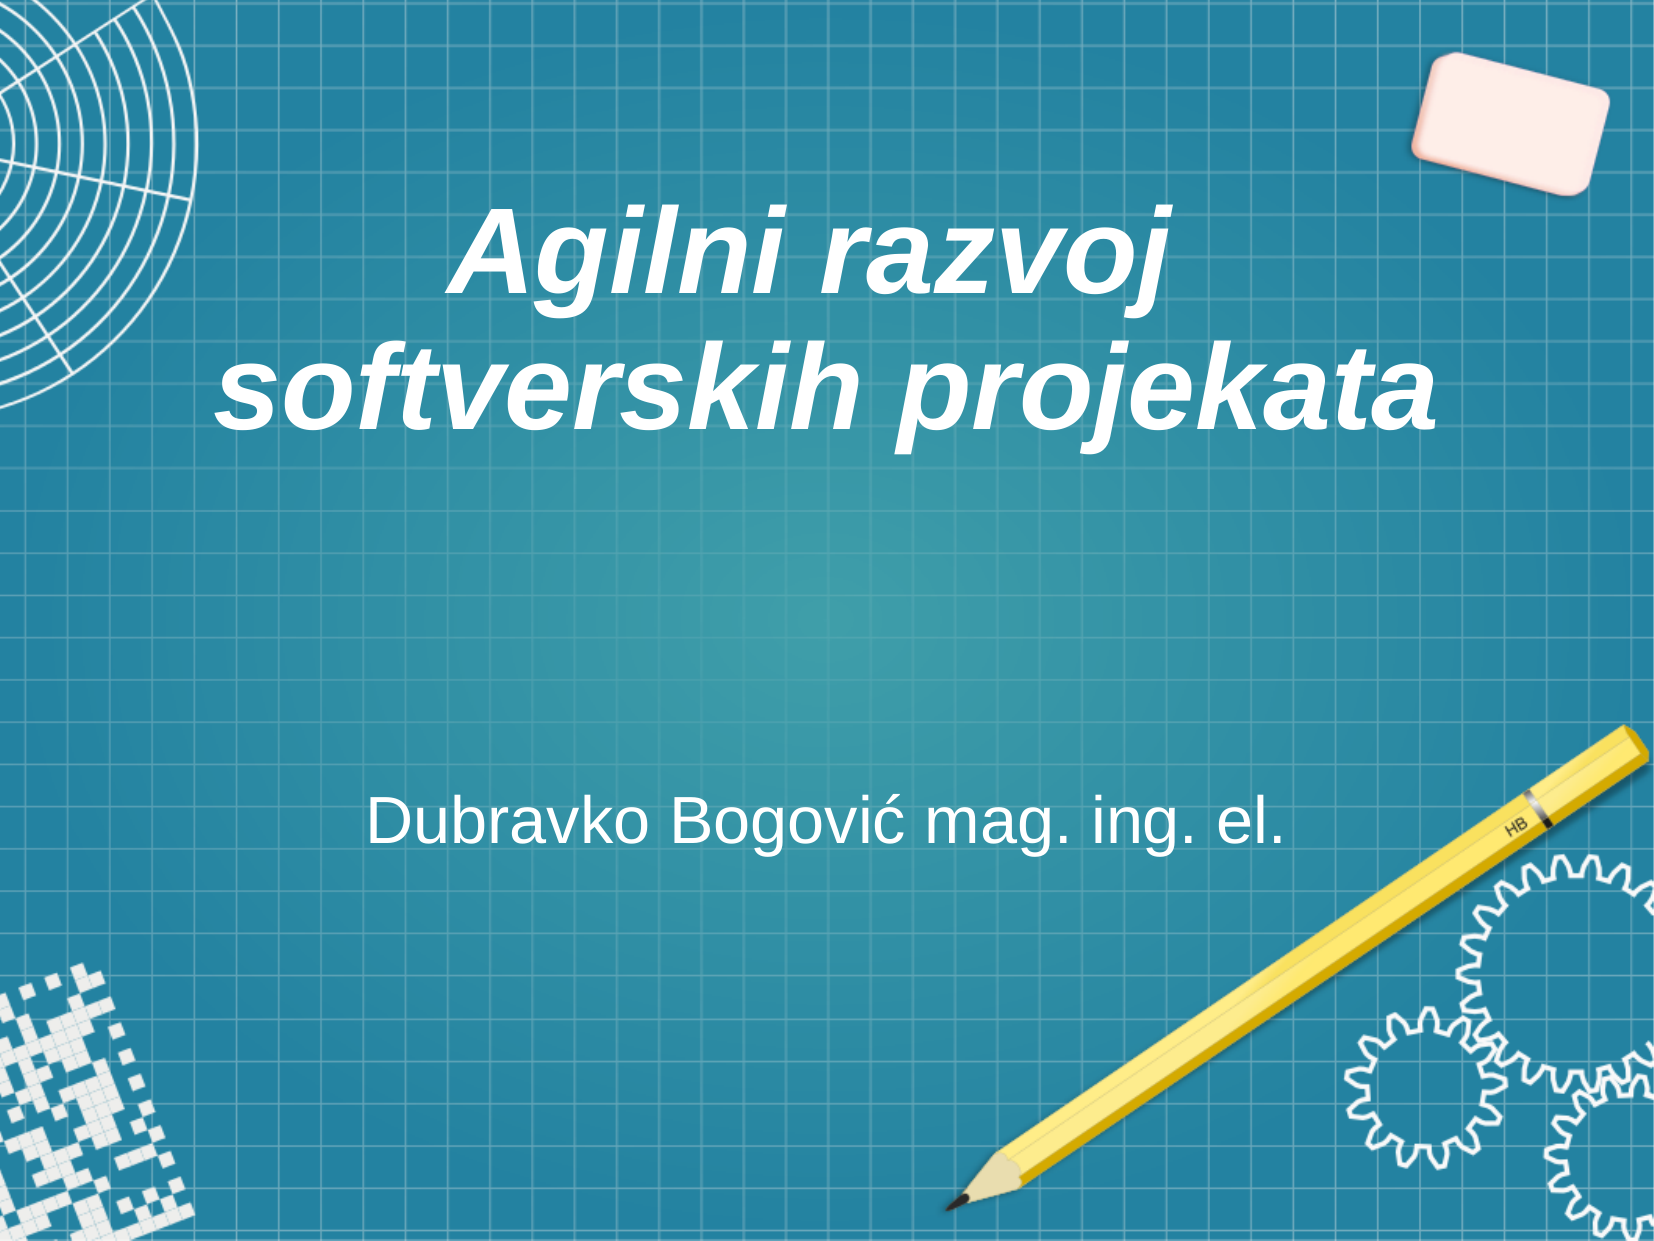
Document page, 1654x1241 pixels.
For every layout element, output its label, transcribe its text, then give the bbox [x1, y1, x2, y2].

title Agilni razvoj softverskih projekata [82, 177, 1571, 461]
subtitle Dubravko Bogović mag. ing. el. [82, 519, 1571, 1123]
picture [0, 0, 1654, 1241]
